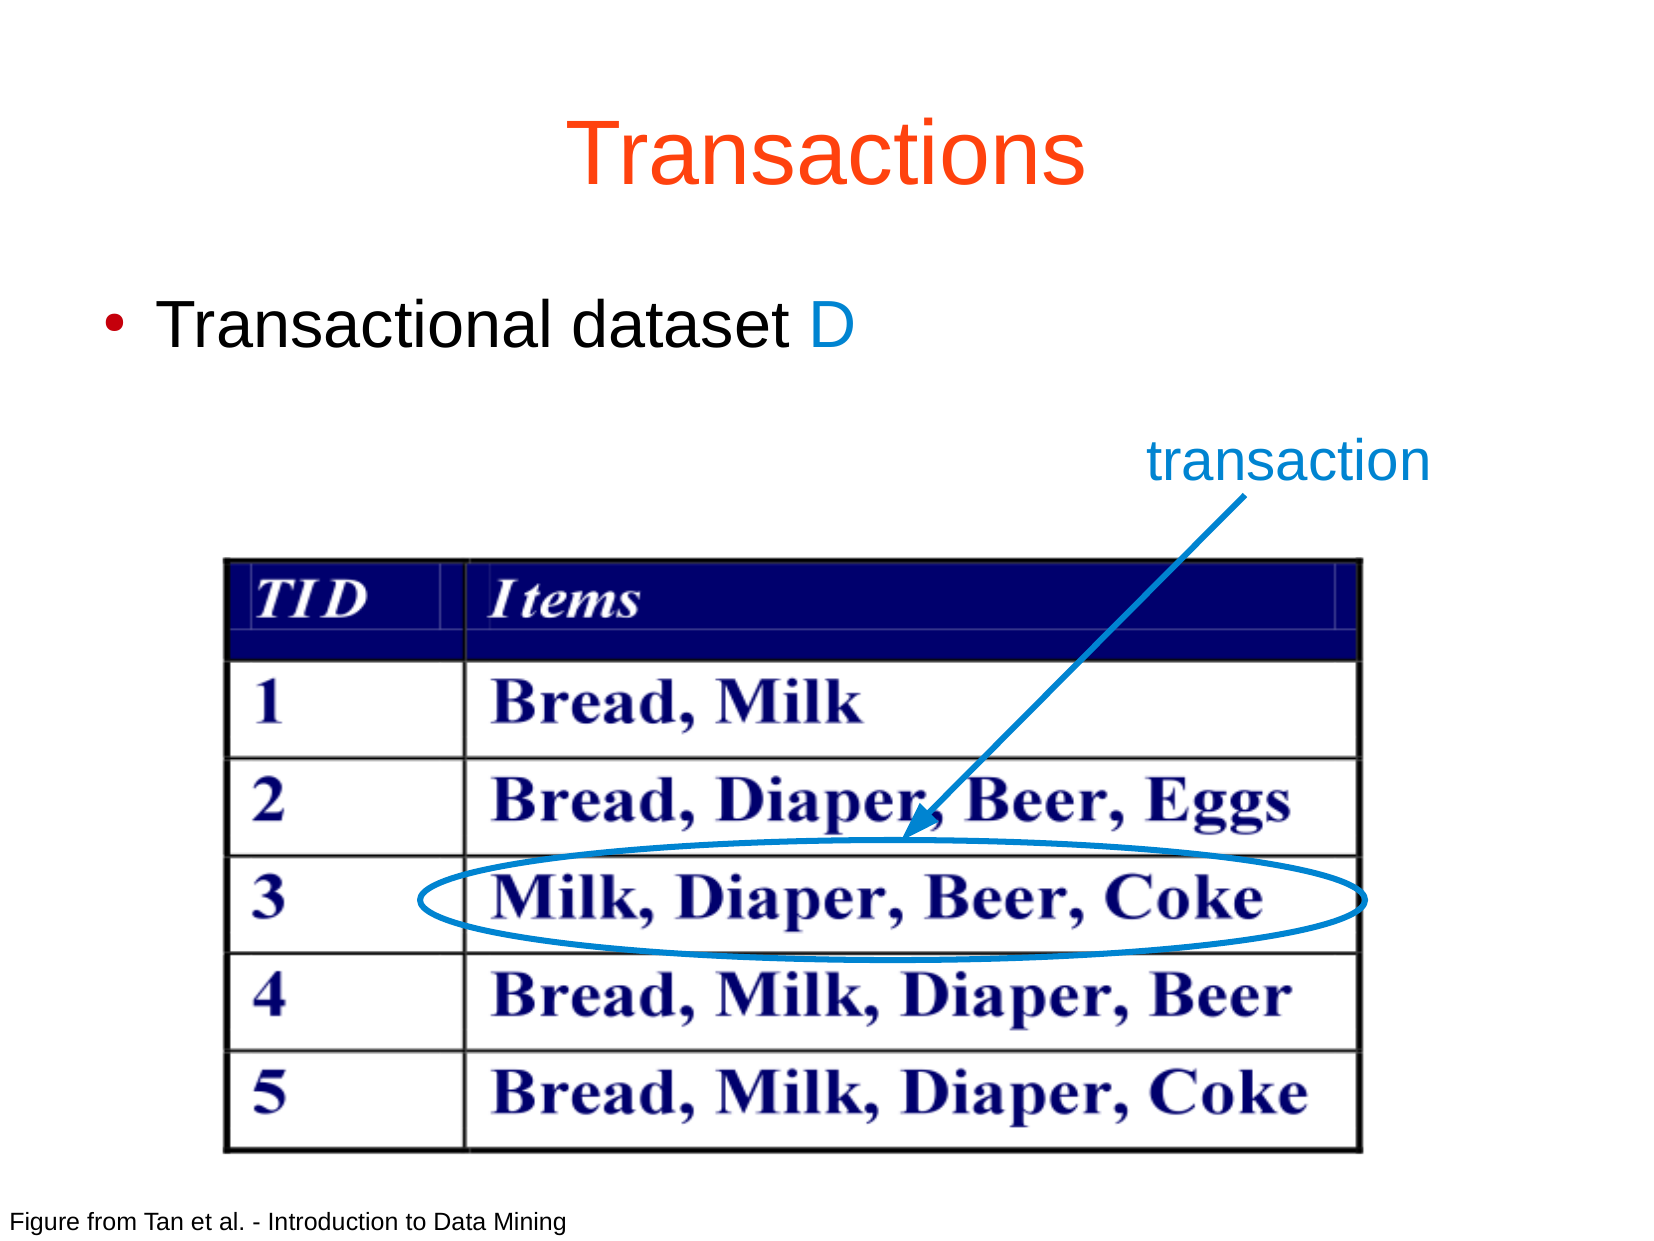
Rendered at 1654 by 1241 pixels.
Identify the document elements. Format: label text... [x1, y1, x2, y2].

text_box Figure from Tan et al. - Introduction to Data Mining [0, 1200, 581, 1241]
text_box transaction [1131, 420, 1501, 494]
list Transactional dataset D [84, 286, 1540, 1007]
title Transactions [82, 49, 1571, 257]
picture [191, 557, 1418, 1204]
picture [424, 844, 1361, 957]
